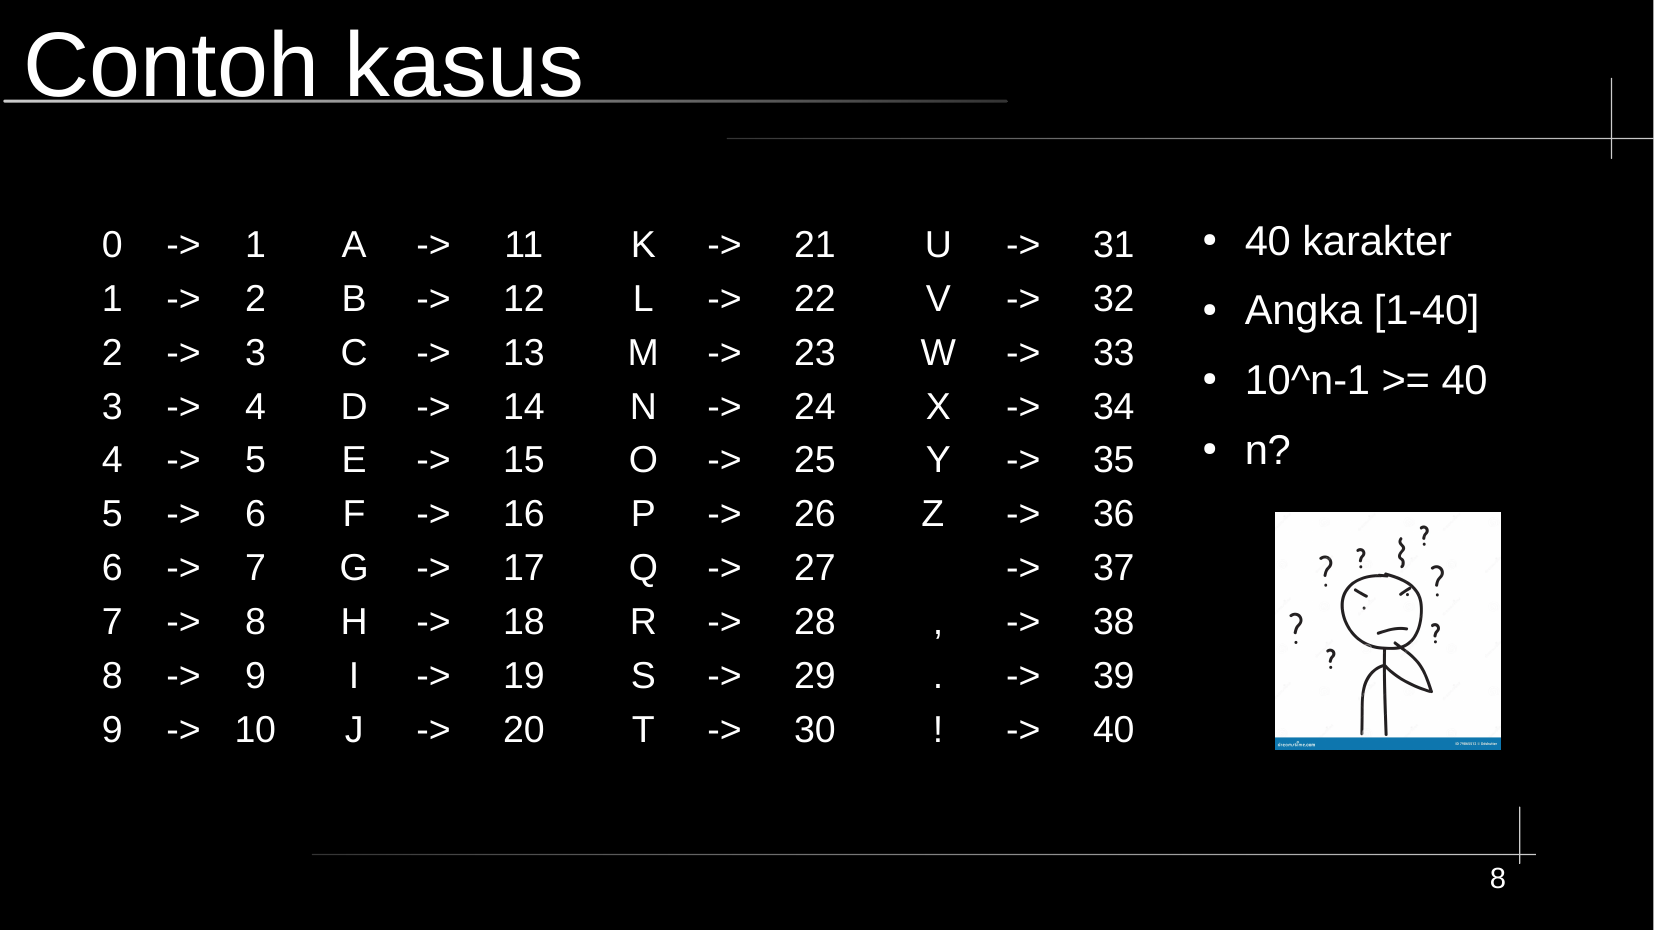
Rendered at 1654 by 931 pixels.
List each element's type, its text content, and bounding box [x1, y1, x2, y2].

table_cell [285, 434, 316, 486]
table_header -> [982, 218, 1065, 271]
table_cell 4 [83, 434, 141, 486]
table_cell -> [982, 703, 1065, 756]
table_cell 22 [767, 272, 863, 325]
table_cell 15 [476, 434, 572, 486]
table_cell [864, 703, 895, 756]
table_cell Z [896, 487, 981, 540]
table_cell -> [683, 380, 766, 433]
table_cell -> [392, 380, 475, 433]
table_cell 33 [1066, 326, 1162, 379]
table_cell 14 [476, 380, 572, 433]
table_cell 29 [767, 649, 863, 702]
table_cell [864, 487, 895, 540]
table_cell [285, 326, 316, 379]
table_cell -> [142, 326, 225, 379]
table_cell T [605, 703, 682, 756]
table_cell 3 [226, 326, 284, 379]
table_cell 5 [226, 434, 284, 486]
table_cell Q [605, 541, 682, 594]
table_cell -> [982, 434, 1065, 486]
table_cell [285, 272, 316, 325]
table_header 11 [476, 218, 572, 271]
table_cell 28 [767, 595, 863, 648]
table_header -> [142, 218, 225, 271]
table_cell 35 [1066, 434, 1162, 486]
table_cell O [605, 434, 682, 486]
table_cell 6 [83, 541, 141, 594]
table_cell -> [683, 326, 766, 379]
table_cell 9 [83, 703, 141, 756]
table_cell [285, 703, 316, 756]
table_cell 30 [767, 703, 863, 756]
table_cell 7 [83, 595, 141, 648]
table_cell 8 [83, 649, 141, 702]
table_cell -> [982, 595, 1065, 648]
table_cell [573, 541, 604, 594]
table_header U [896, 218, 981, 271]
table_cell I [317, 649, 391, 702]
table_cell H [317, 595, 391, 648]
table_cell 7 [226, 541, 284, 594]
table_cell V [896, 272, 981, 325]
table_cell 10 [226, 703, 284, 756]
table_cell [573, 487, 604, 540]
table_cell S [605, 649, 682, 702]
table_cell [864, 380, 895, 433]
table_cell [285, 487, 316, 540]
table_cell W [896, 326, 981, 379]
table_header K [605, 218, 682, 271]
table_cell [285, 649, 316, 702]
table_cell [573, 649, 604, 702]
table_cell Y [896, 434, 981, 486]
table_cell P [605, 487, 682, 540]
table_header [285, 218, 316, 271]
table_cell [573, 595, 604, 648]
table_header 21 [767, 218, 863, 271]
table_cell R [605, 595, 682, 648]
table_header A [317, 218, 391, 271]
table_cell [864, 326, 895, 379]
table_cell -> [392, 487, 475, 540]
table_cell [573, 703, 604, 756]
table_header 31 [1066, 218, 1162, 271]
table_cell 8 [226, 595, 284, 648]
table_cell [573, 272, 604, 325]
table_cell -> [142, 487, 225, 540]
table_cell [285, 595, 316, 648]
table_cell 5 [83, 487, 141, 540]
table_cell -> [982, 541, 1065, 594]
table_header 1 [226, 218, 284, 271]
table_header [864, 218, 895, 271]
table_cell [285, 380, 316, 433]
table_cell 9 [226, 649, 284, 702]
table_cell 1 [83, 272, 141, 325]
table_cell -> [683, 595, 766, 648]
table_cell 23 [767, 326, 863, 379]
table_cell 26 [767, 487, 863, 540]
table_cell 2 [226, 272, 284, 325]
table_cell B [317, 272, 391, 325]
table_cell -> [683, 434, 766, 486]
table_cell 18 [476, 595, 572, 648]
table_cell D [317, 380, 391, 433]
table_cell 27 [767, 541, 863, 594]
table_header 0 [83, 218, 141, 271]
table_cell X [896, 380, 981, 433]
table_cell 19 [476, 649, 572, 702]
table_cell [285, 541, 316, 594]
table_header -> [392, 218, 475, 271]
table_cell [864, 541, 895, 594]
table_cell M [605, 326, 682, 379]
table_cell -> [392, 434, 475, 486]
table_cell -> [683, 541, 766, 594]
table_cell N [605, 380, 682, 433]
table_cell -> [142, 380, 225, 433]
table_cell 16 [476, 487, 572, 540]
table_cell -> [683, 487, 766, 540]
title Contoh kasus [23, 11, 1589, 119]
table_cell -> [142, 649, 225, 702]
table_cell 17 [476, 541, 572, 594]
table_cell -> [142, 541, 225, 594]
table_cell -> [982, 487, 1065, 540]
table_cell [896, 541, 981, 594]
table_cell L [605, 272, 682, 325]
table_cell -> [392, 595, 475, 648]
table_cell -> [392, 541, 475, 594]
table_cell -> [982, 272, 1065, 325]
table_cell 39 [1066, 649, 1162, 702]
table_cell -> [392, 649, 475, 702]
table_cell -> [142, 272, 225, 325]
table_cell -> [142, 434, 225, 486]
table_cell -> [683, 703, 766, 756]
table_cell [573, 326, 604, 379]
table_cell 37 [1066, 541, 1162, 594]
table_cell F [317, 487, 391, 540]
table_cell 25 [767, 434, 863, 486]
table_cell [864, 272, 895, 325]
table_cell C [317, 326, 391, 379]
table_cell 32 [1066, 272, 1162, 325]
table_cell -> [142, 703, 225, 756]
table_cell J [317, 703, 391, 756]
table_cell ! [896, 703, 981, 756]
table_cell 12 [476, 272, 572, 325]
table_cell 6 [226, 487, 284, 540]
table_cell -> [982, 380, 1065, 433]
table_cell 3 [83, 380, 141, 433]
table_cell 34 [1066, 380, 1162, 433]
table_cell , [896, 595, 981, 648]
table_cell [864, 434, 895, 486]
table_cell -> [982, 649, 1065, 702]
table_cell -> [683, 649, 766, 702]
table_cell [573, 434, 604, 486]
table_cell -> [142, 595, 225, 648]
table_cell 20 [476, 703, 572, 756]
table_cell 13 [476, 326, 572, 379]
picture [1275, 512, 1501, 751]
table_cell -> [392, 703, 475, 756]
table_cell 2 [83, 326, 141, 379]
table_header [573, 218, 604, 271]
list 40 karakter Angka [1-40] 10^n-1 >= 40 n? [1188, 217, 1560, 475]
table_cell -> [982, 326, 1065, 379]
table_cell E [317, 434, 391, 486]
table_cell 24 [767, 380, 863, 433]
table_cell -> [392, 326, 475, 379]
table_cell -> [683, 272, 766, 325]
table_cell -> [392, 272, 475, 325]
table_cell [864, 595, 895, 648]
table_cell 38 [1066, 595, 1162, 648]
table_cell 36 [1066, 487, 1162, 540]
table_cell G [317, 541, 391, 594]
table_cell [573, 380, 604, 433]
table_cell 40 [1066, 703, 1162, 756]
table_cell 4 [226, 380, 284, 433]
table_cell . [896, 649, 981, 702]
table_header -> [683, 218, 766, 271]
table_cell [864, 649, 895, 702]
